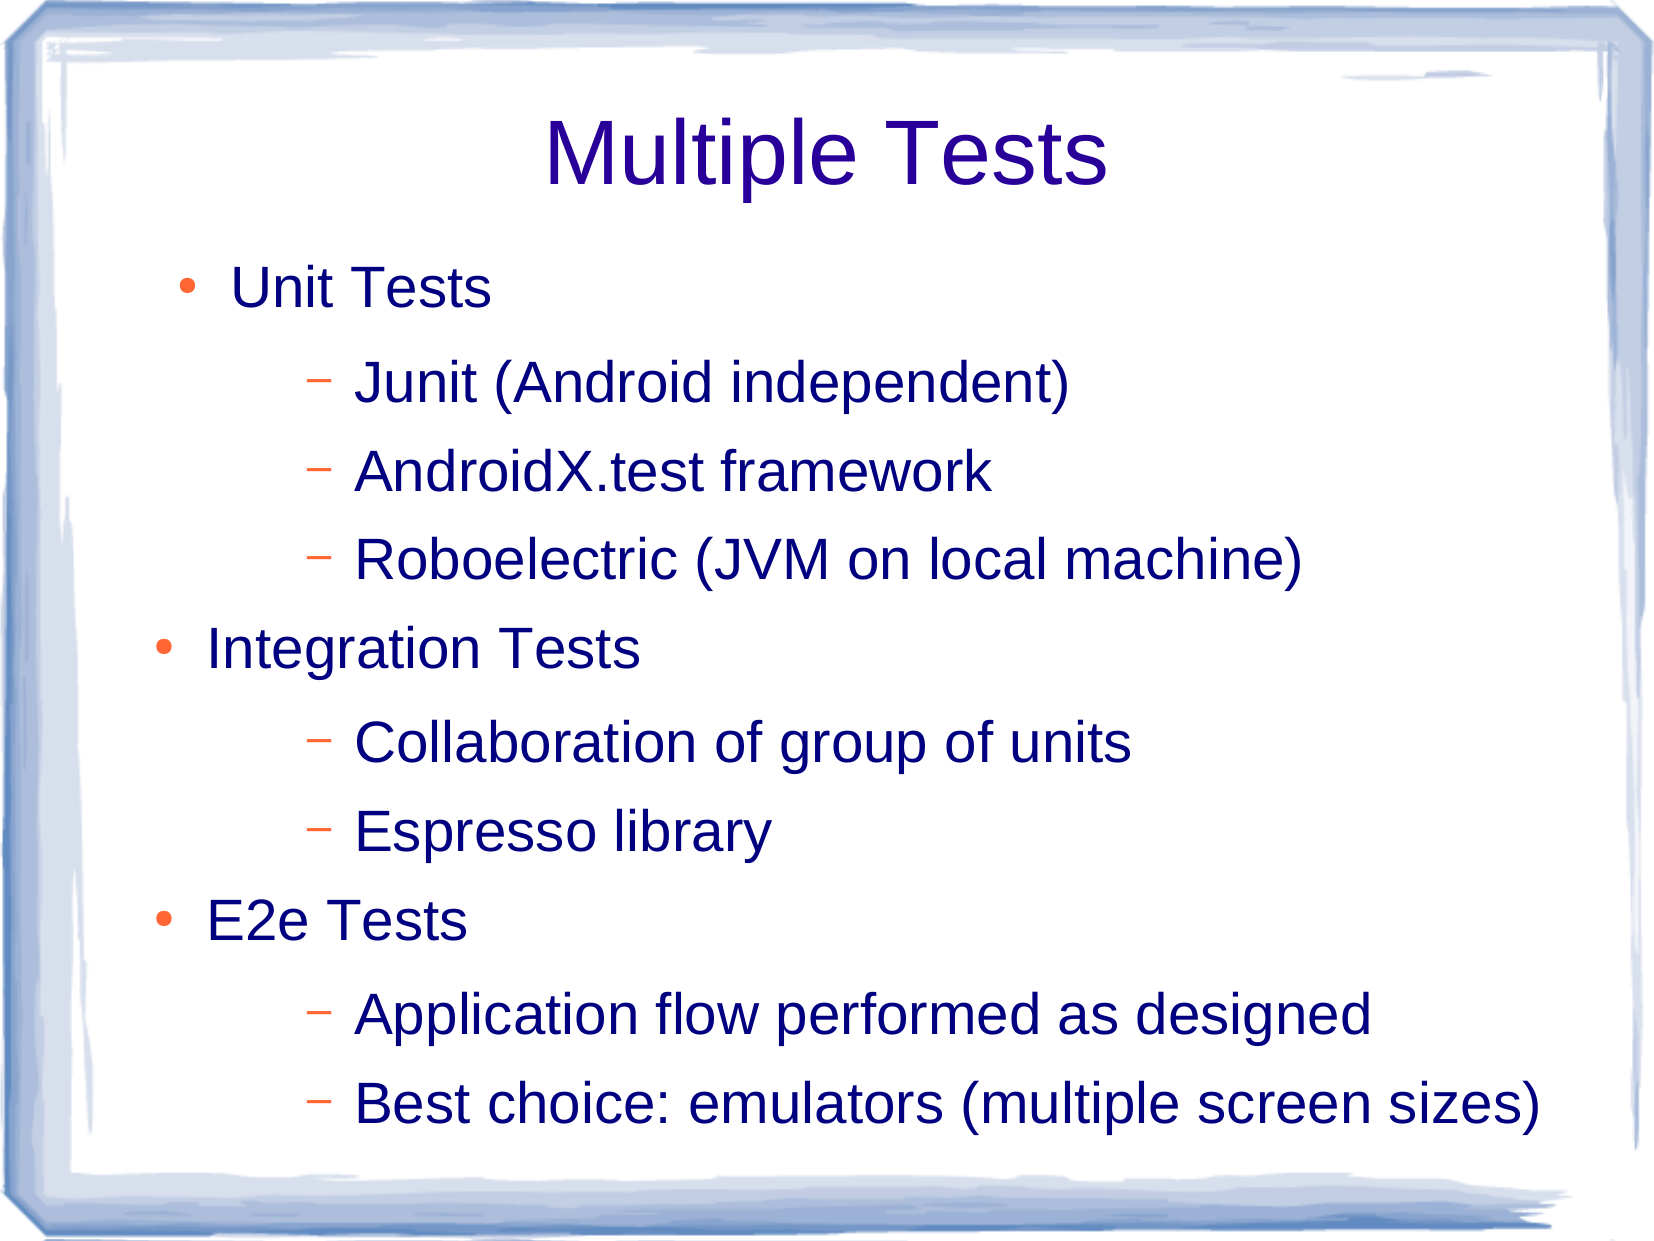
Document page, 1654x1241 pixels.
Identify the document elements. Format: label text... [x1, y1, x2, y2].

list Unit Tests Junit (Android independent) AndroidX.test framework Roboelectric (JVM on local machine) Integration Tests Collaboration of group of units Espresso library E2e Tests Application flow performed as designed Best choice: emulators (multiple screen sizes) [118, 255, 1571, 1235]
picture [0, 0, 1654, 1241]
title Multiple Tests [82, 49, 1571, 257]
